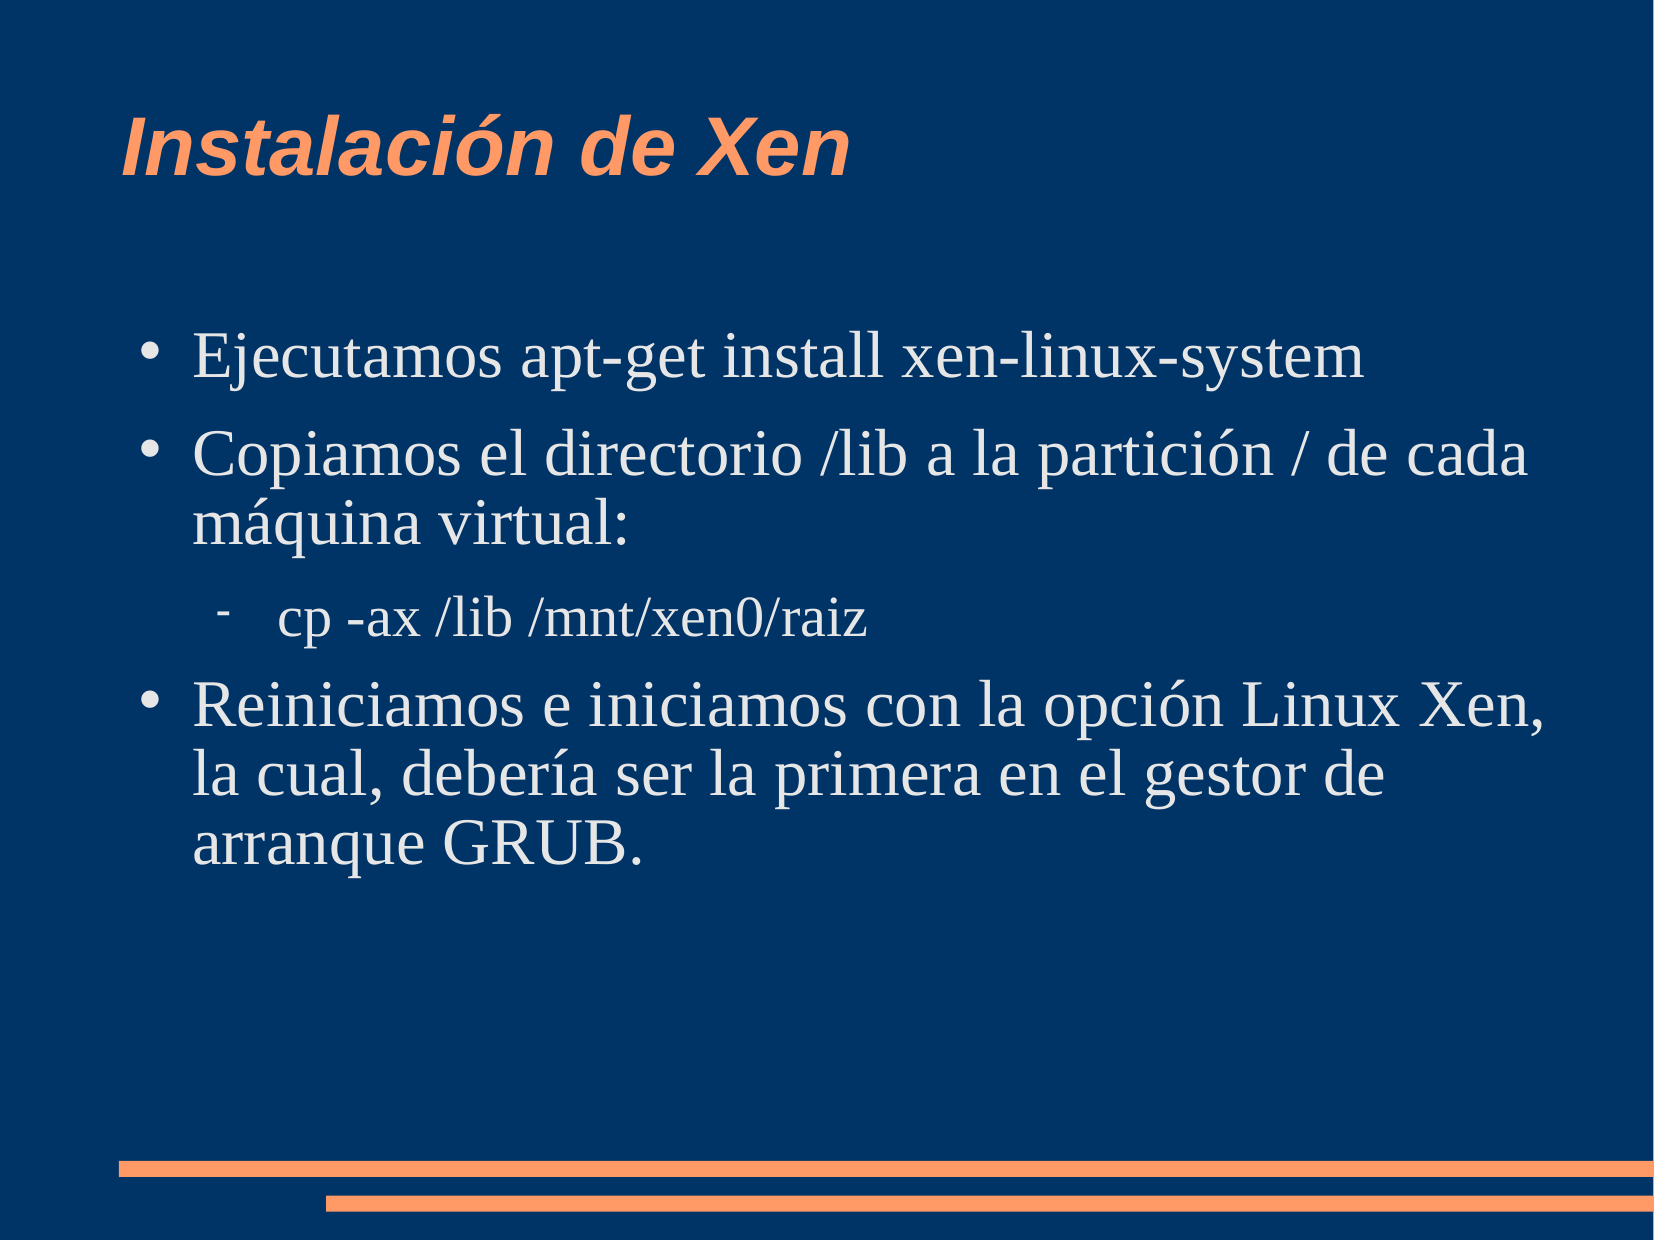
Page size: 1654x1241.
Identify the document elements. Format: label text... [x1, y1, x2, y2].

list Ejecutamos apt-get install xen-linux-system Copiamos el directorio /lib a la partición / de cada máquina virtual: cp -ax /lib /mnt/xen0/raiz Reiniciamos e iniciamos con la opción Linux Xen, la cual, debería ser la primera en el gestor de arranque GRUB. [121, 322, 1561, 1133]
title Instalación de Xen [121, 46, 1534, 254]
